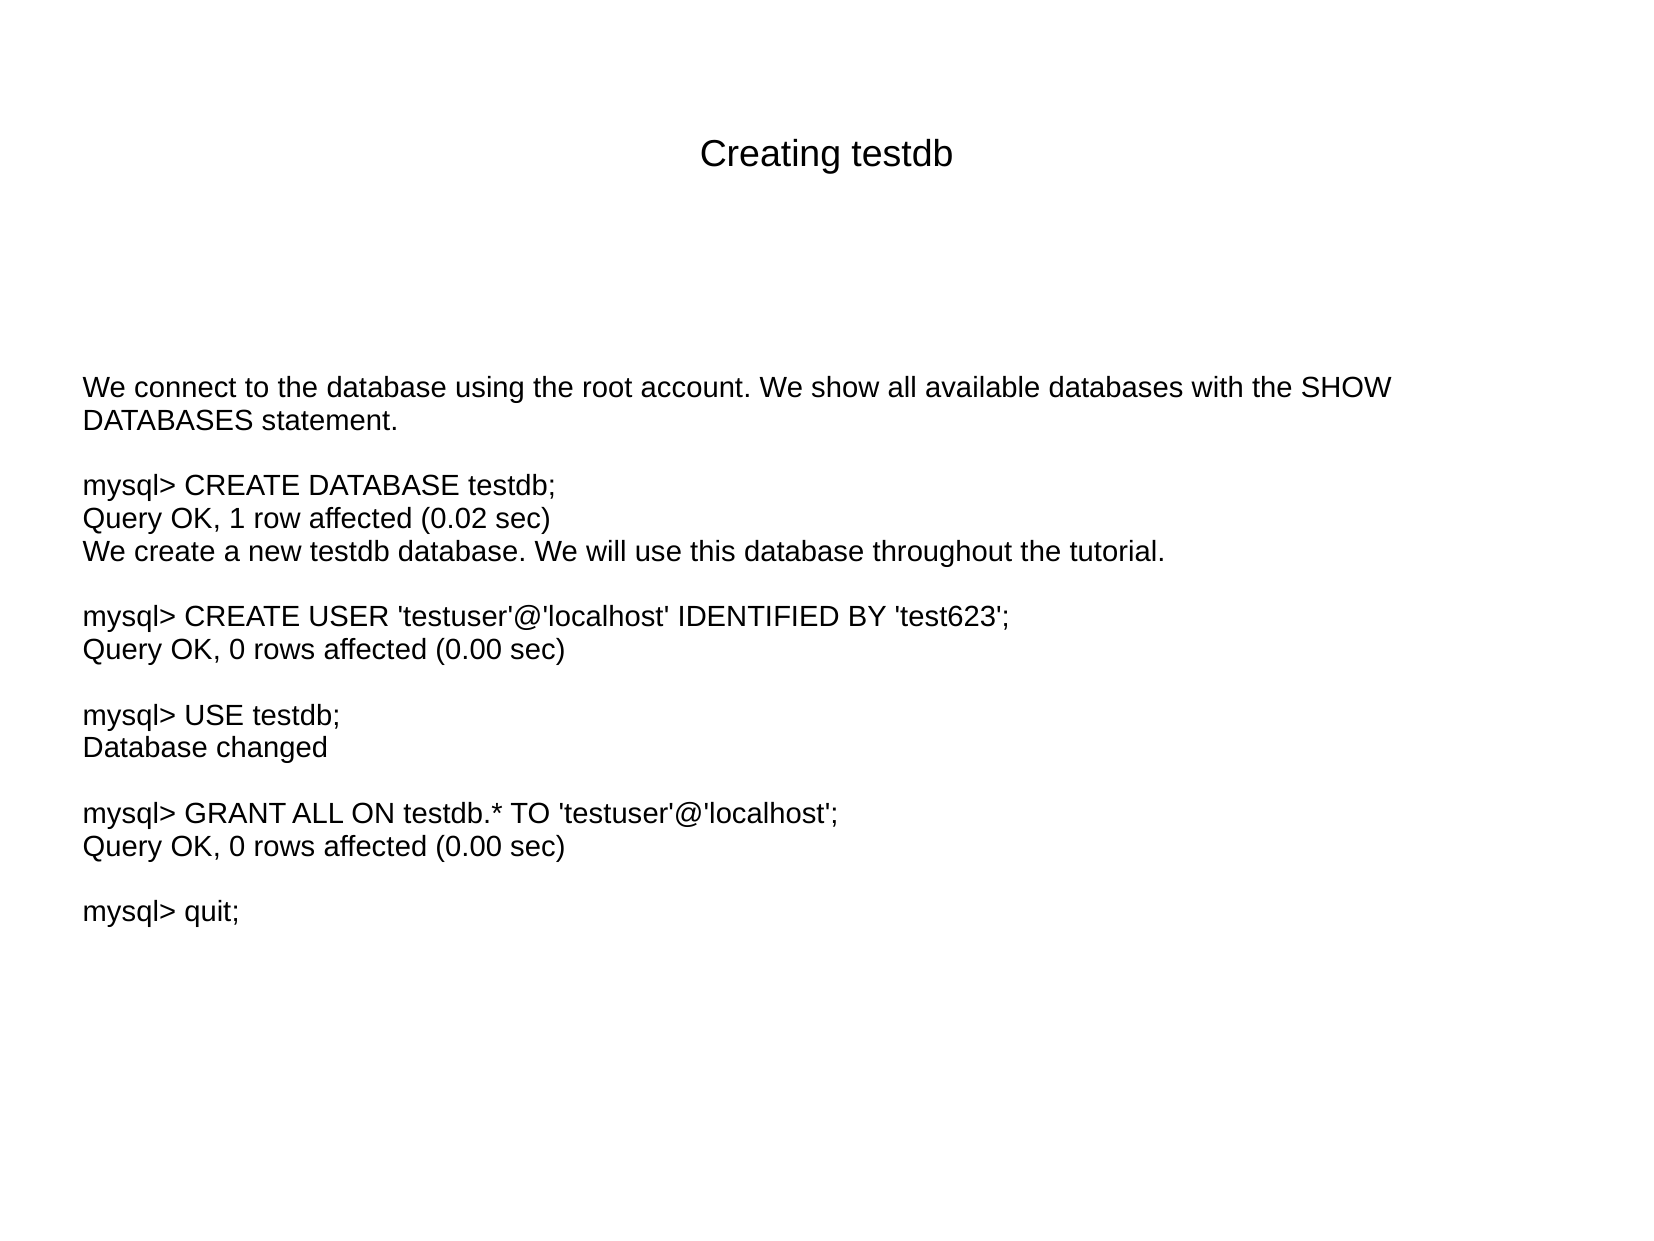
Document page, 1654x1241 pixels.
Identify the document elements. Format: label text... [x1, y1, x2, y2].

subtitle We connect to the database using the root account. We show all available databases with the SHOW DATABASES statement. mysql> CREATE DATABASE testdb; Query OK, 1 row affected (0.02 sec) We create a new testdb database. We will use this database throughout the tutorial. mysql> CREATE USER 'testuser'@'localhost' IDENTIFIED BY 'test623'; Query OK, 0 rows affected (0.00 sec) mysql> USE testdb; Database changed mysql> GRANT ALL ON testdb.* TO 'testuser'@'localhost'; Query OK, 0 rows affected (0.00 sec) mysql> quit; [82, 289, 1571, 1010]
title Creating testdb [82, 49, 1571, 257]
